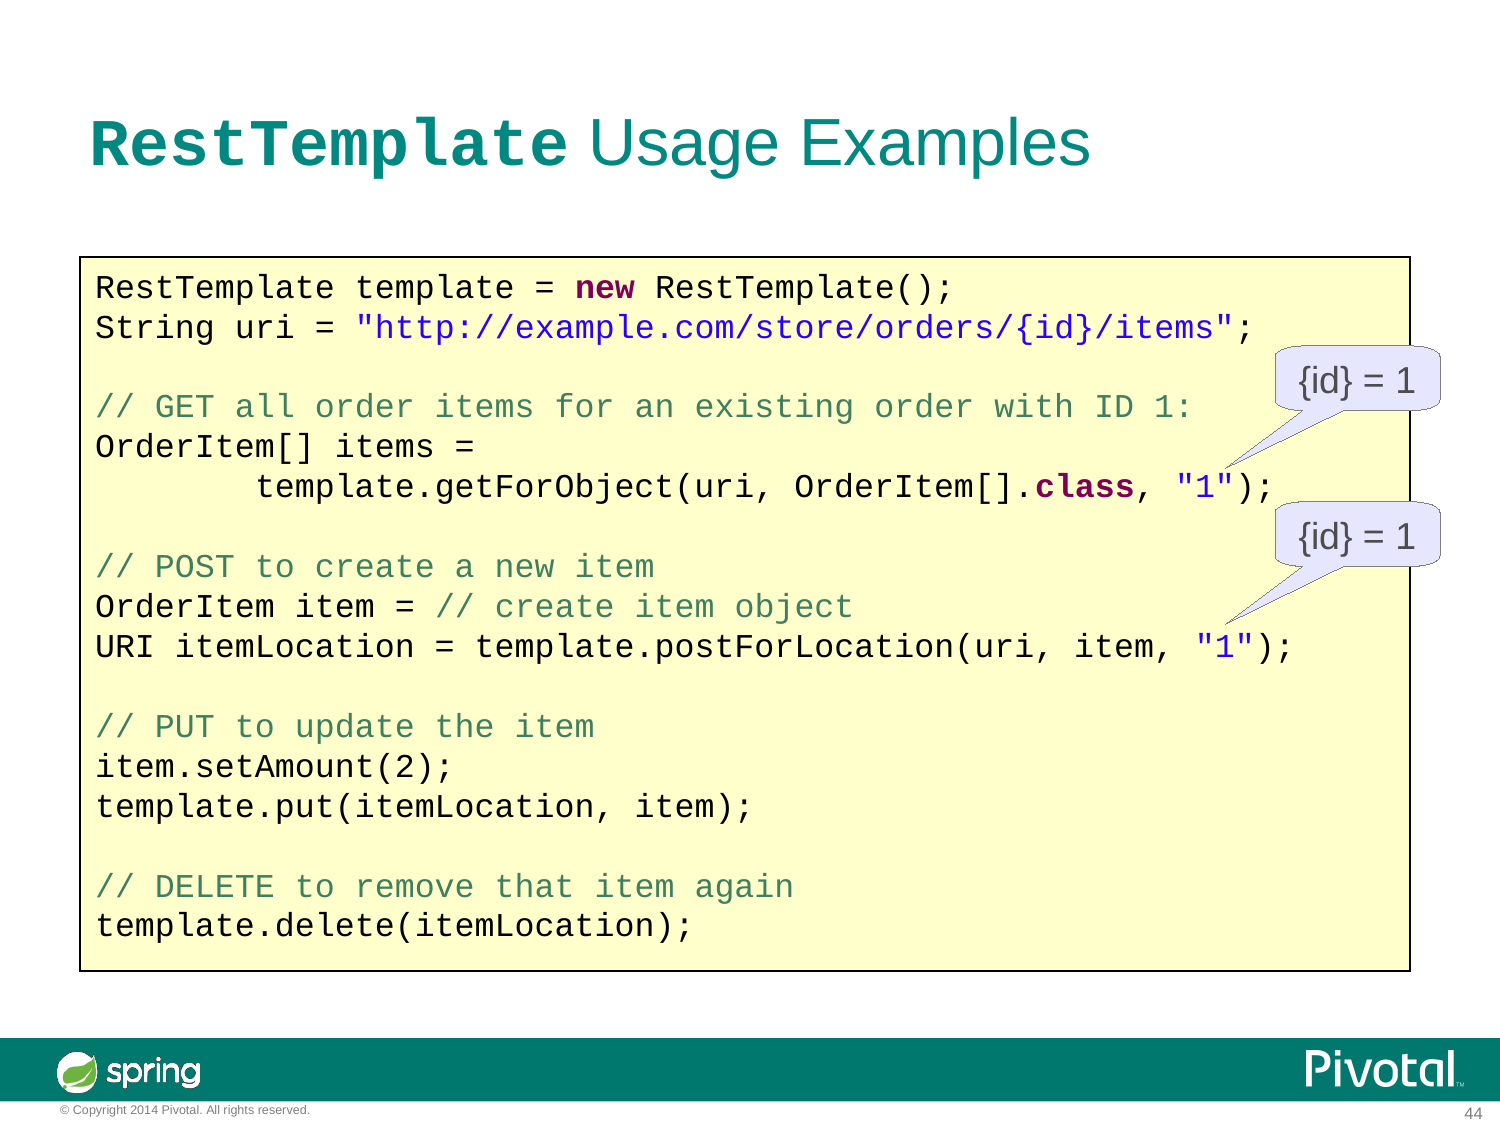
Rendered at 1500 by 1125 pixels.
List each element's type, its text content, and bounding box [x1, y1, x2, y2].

title RestTemplate Usage Examples [75, 45, 1426, 233]
text_box RestTemplate template = new RestTemplate(); String uri = "http://example.com/store/orders/{id}/items"; // GET all order items for an existing order with ID 1: OrderItem[] items = template.getForObject(uri, OrderItem[].class, "1"); // POST to create a new item OrderItem item = // create item object URI itemLocation = template.postForLocation(uri, item, "1"); // PUT to update the item item.setAmount(2); template.put(itemLocation, item); // DELETE to remove that item again template.delete(itemLocation); [80, 257, 1410, 972]
picture [1306, 1050, 1464, 1087]
text_box {id} = 1 [1225, 501, 1441, 625]
text_box {id} = 1 [1225, 345, 1441, 469]
picture [32, 1041, 210, 1103]
